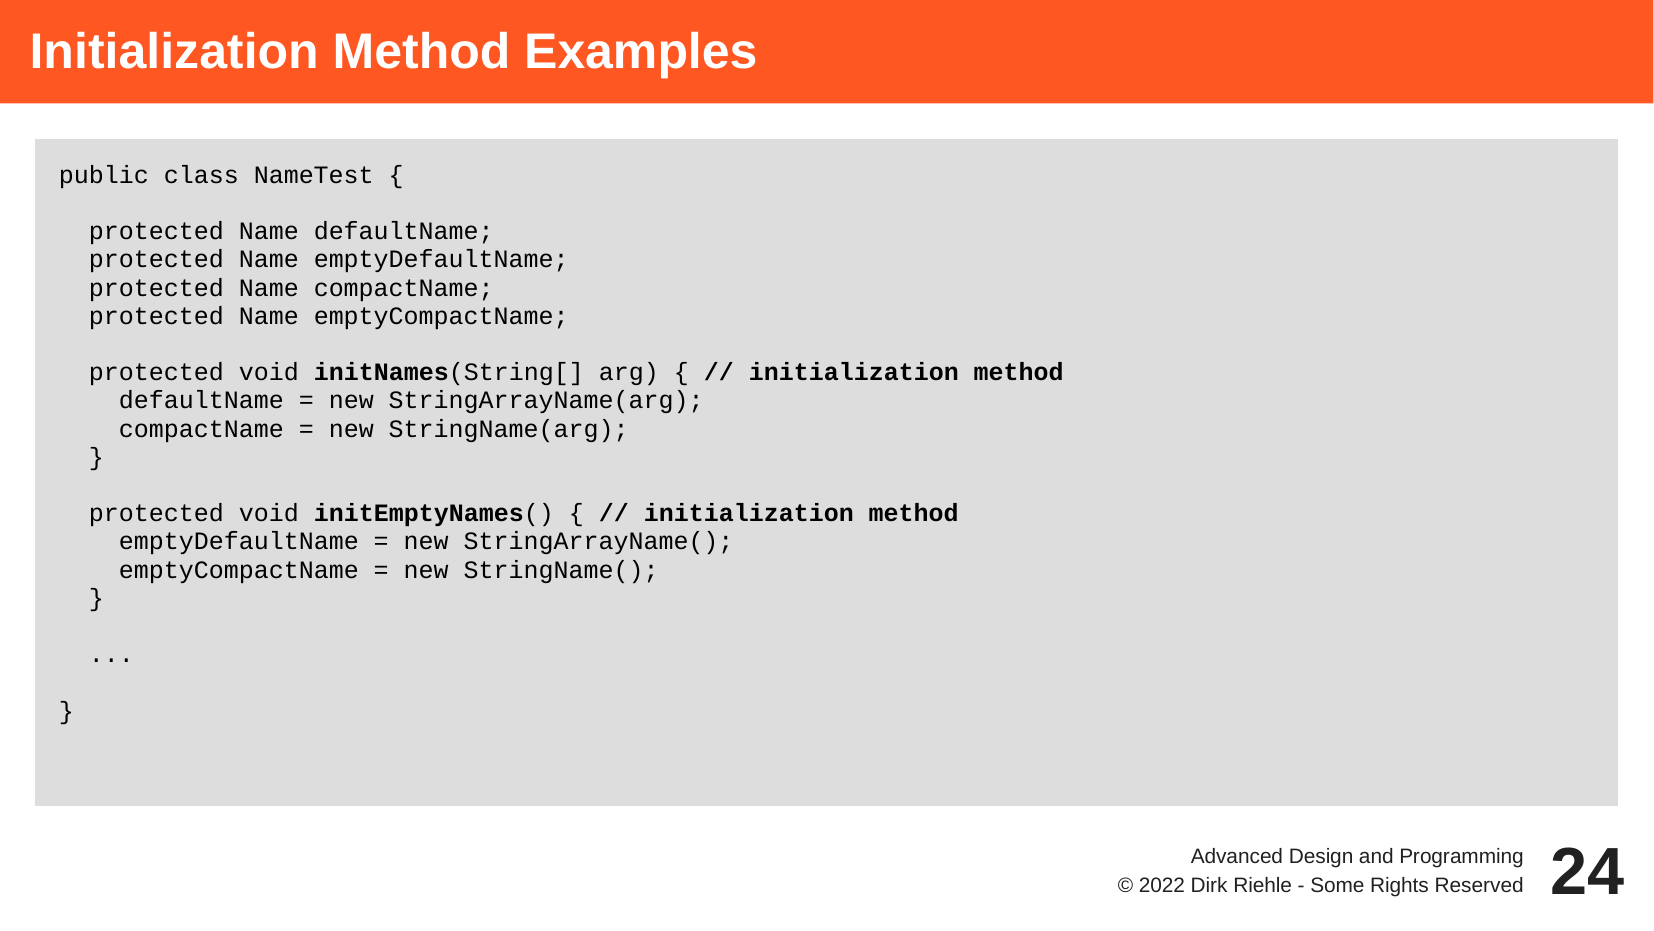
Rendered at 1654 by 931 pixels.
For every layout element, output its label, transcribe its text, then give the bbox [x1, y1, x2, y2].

list public class NameTest { protected Name defaultName; protected Name emptyDefaultName; protected Name compactName; protected Name emptyCompactName; protected void initNames(String[] arg) { // initialization method defaultName = new StringArrayName(arg); compactName = new StringName(arg); } protected void initEmptyNames() { // initialization method emptyDefaultName = new StringArrayName(); emptyCompactName = new StringName(); } ... } [29, 132, 1625, 813]
title Initialization Method Examples [0, 0, 1654, 104]
